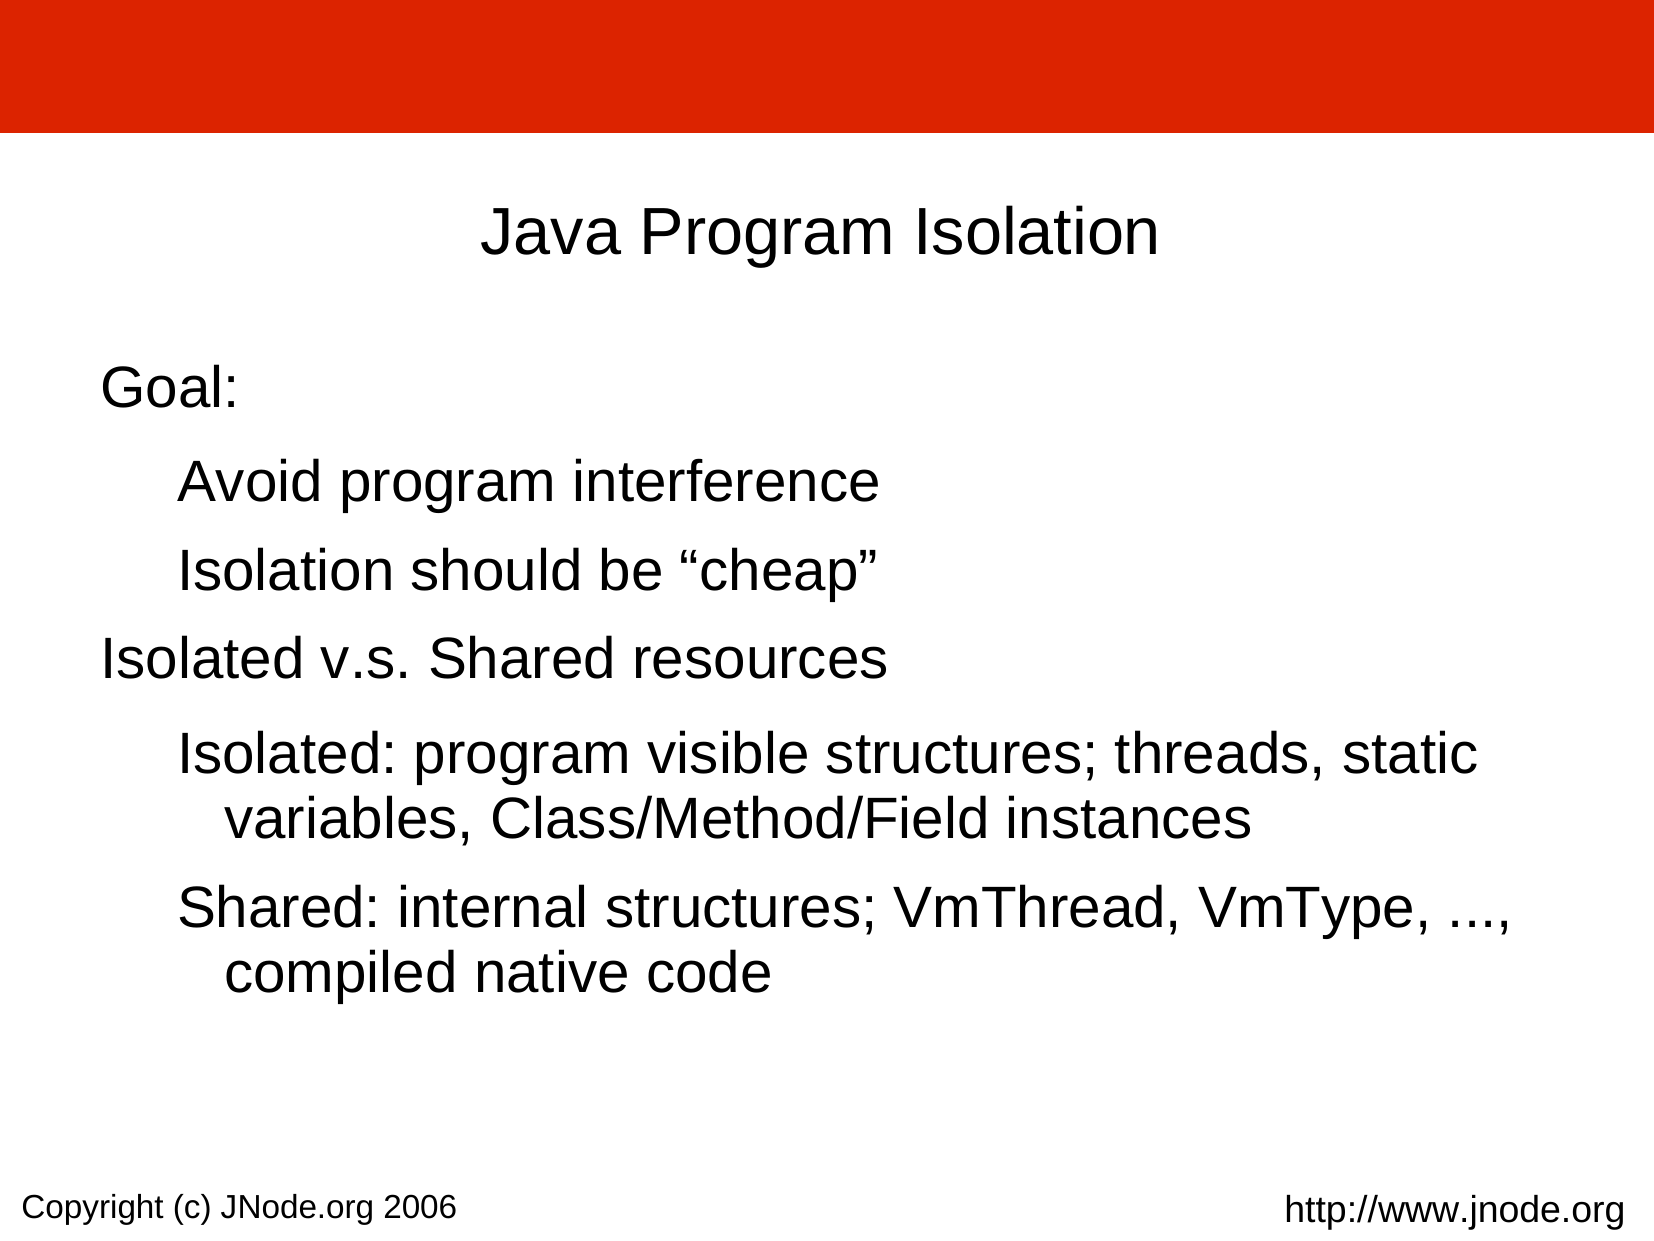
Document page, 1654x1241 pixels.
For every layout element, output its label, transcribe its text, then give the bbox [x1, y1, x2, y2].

title Java Program Isolation [76, 147, 1565, 316]
list Goal: Avoid program interference Isolation should be “cheap” Isolated v.s. Shared resources Isolated: program visible structures; threads, static variables, Class/Method/Field instances Shared: internal structures; VmThread, VmType, ..., compiled native code [82, 354, 1571, 1109]
